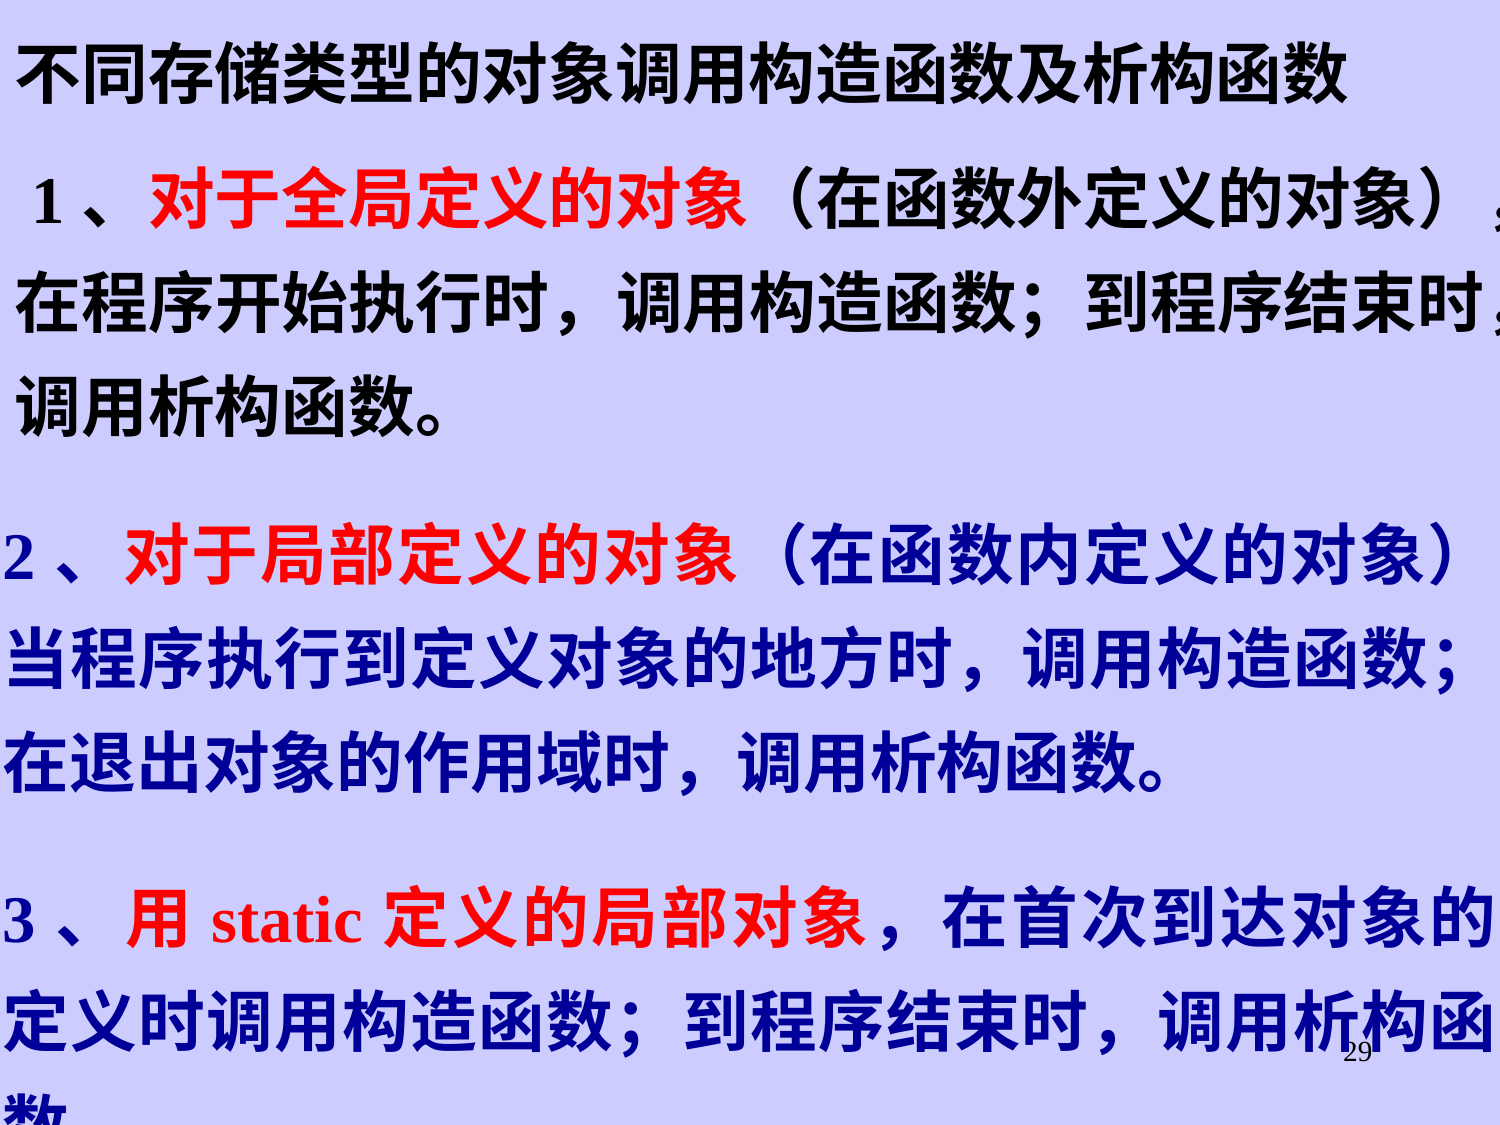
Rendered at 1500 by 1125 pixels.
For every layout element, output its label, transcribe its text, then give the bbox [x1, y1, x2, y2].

text_box 3、用static定义的局部对象，在首次到达对象的定义时调用构造函数；到程序结束时，调用析构函数 [0, 849, 1500, 1125]
text_box 2、对于局部定义的对象（在函数内定义的对象），当程序执行到定义对象的地方时，调用构造函数；在退出对象的作用域时，调用析构函数。 [0, 487, 1500, 803]
text_box 1、对于全局定义的对象（在函数外定义的对象），在程序开始执行时，调用构造函数；到程序结束时，调用析构函数。 [0, 124, 1500, 453]
text_box 不同存储类型的对象调用构造函数及析构函数 [0, 0, 1500, 120]
